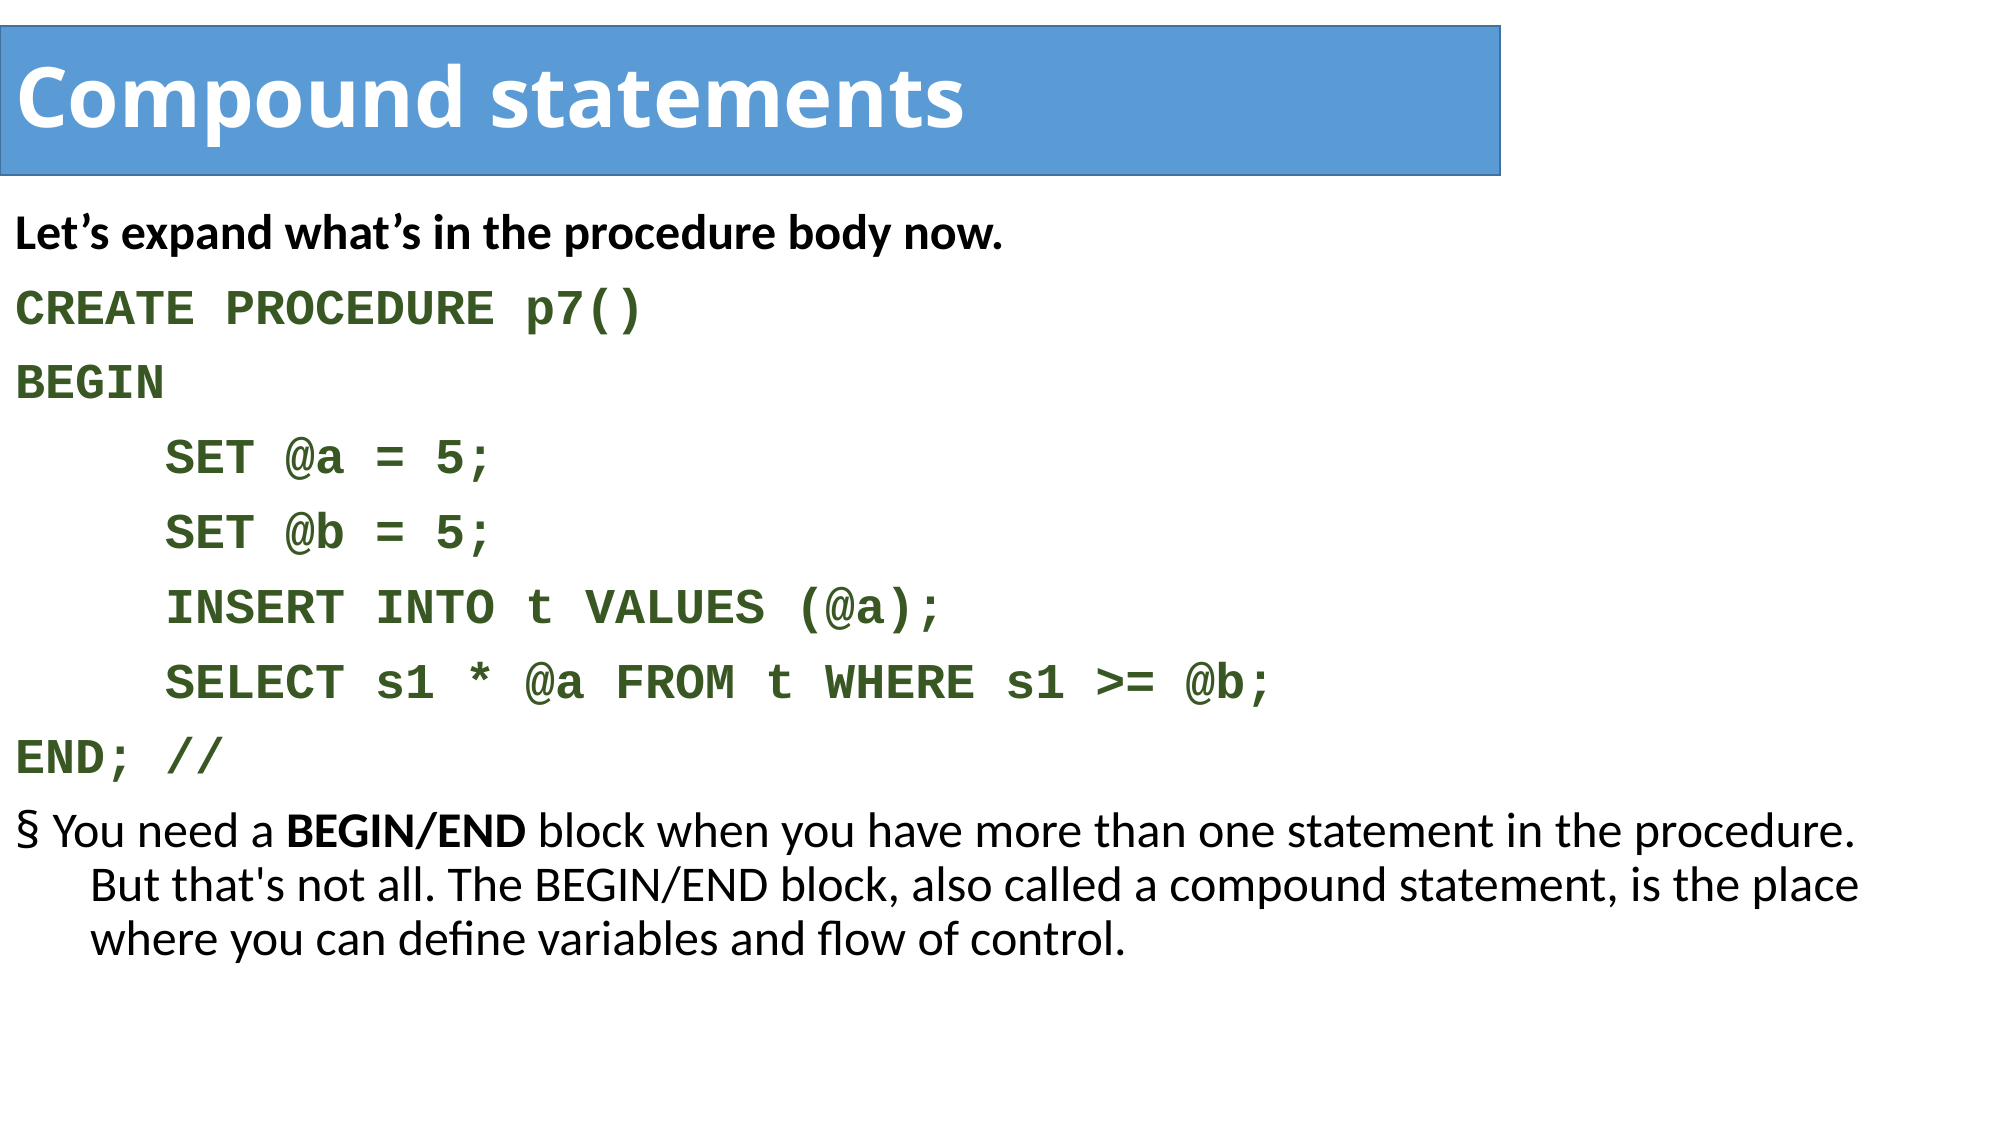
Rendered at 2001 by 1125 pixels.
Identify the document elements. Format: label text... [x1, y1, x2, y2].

subtitle Let’s expand what’s in the procedure body now. CREATE PROCEDURE p7() BEGIN SET @a = 5; SET @b = 5; INSERT INTO t VALUES (@a); SELECT s1 * @a FROM t WHERE s1 >= @b; END; // You need a BEGIN/END block when you have more than one statement in the procedure. But that's not all. The BEGIN/END block, also called a compound statement, is the place where you can define variables and flow­ of ­control. [0, 198, 1964, 1051]
title Compound statements [0, 26, 1501, 176]
